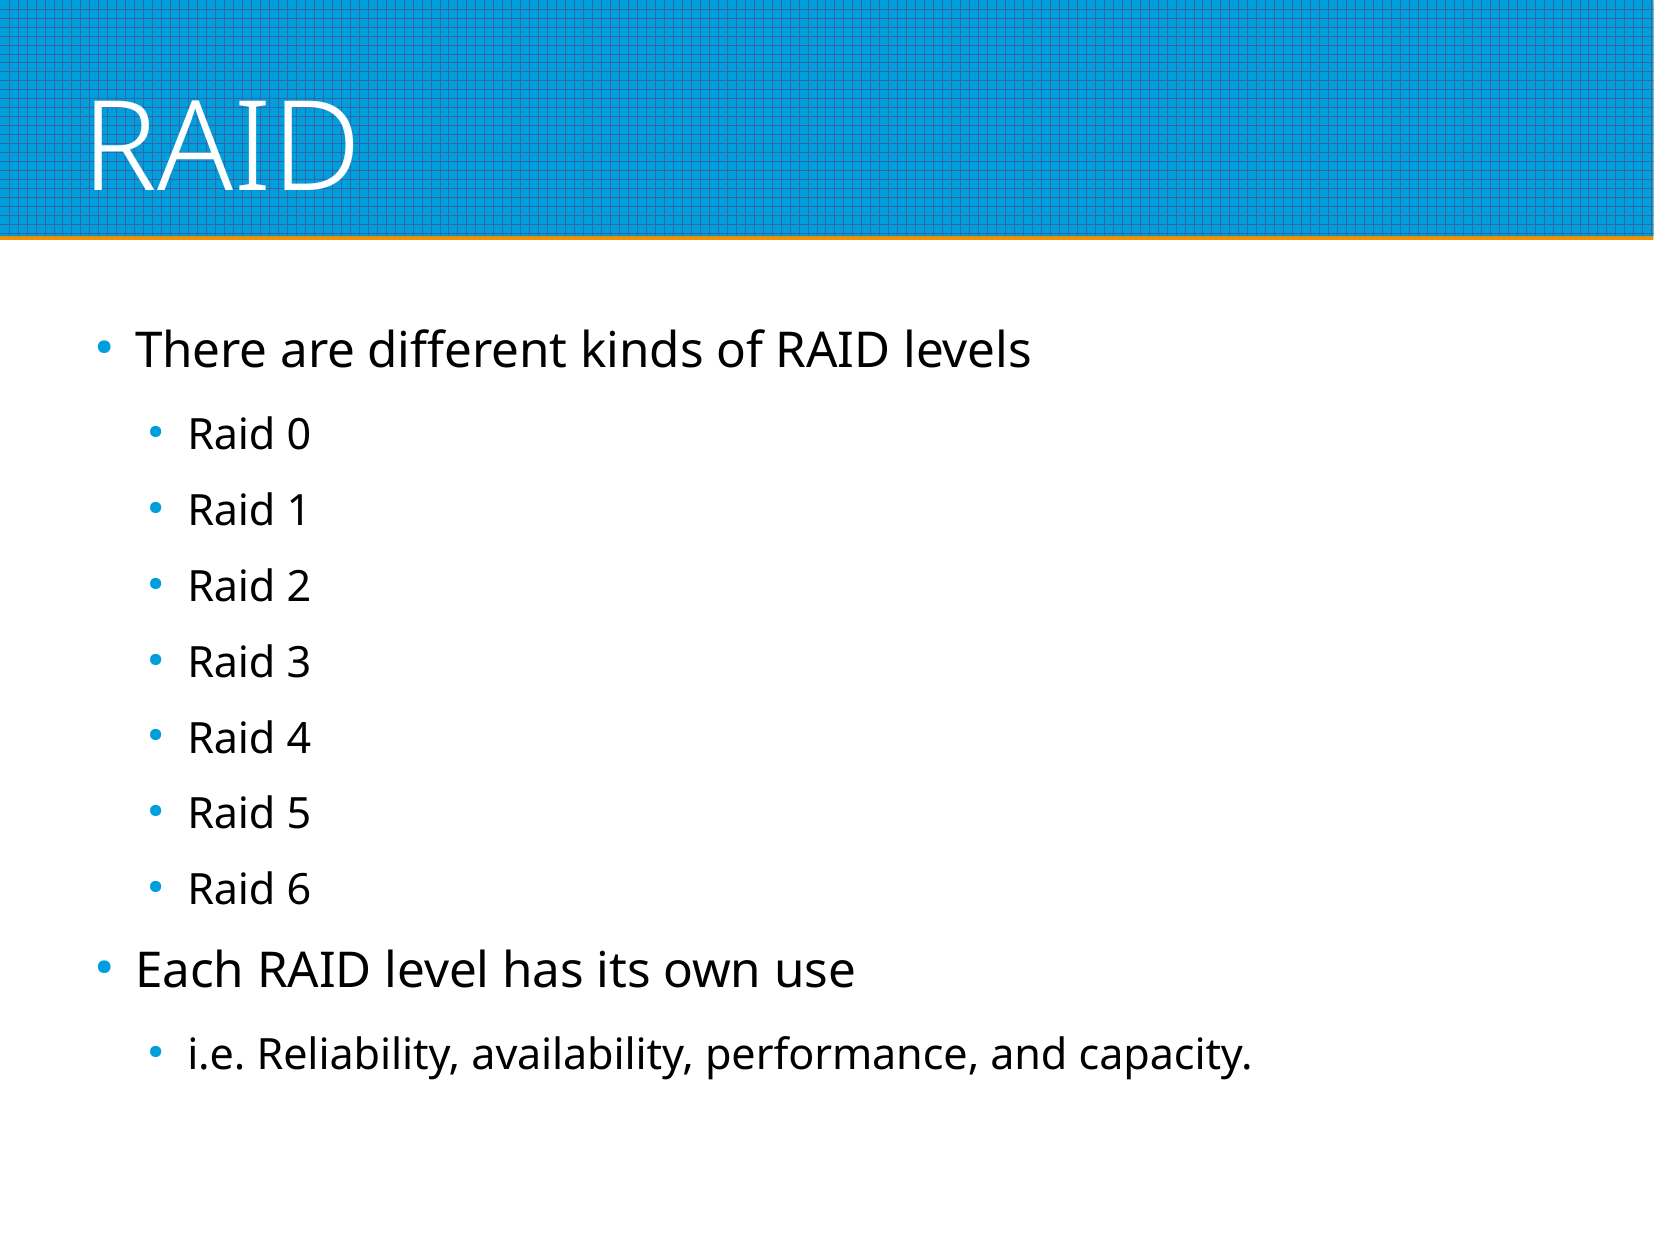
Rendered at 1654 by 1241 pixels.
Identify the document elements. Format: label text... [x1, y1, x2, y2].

title RAID [82, 19, 1571, 227]
list There are different kinds of RAID levels Raid 0 Raid 1 Raid 2 Raid 3 Raid 4 Raid 5 Raid 6 Each RAID level has its own use i.e. Reliability, availability, performance, and capacity. [82, 314, 1563, 1093]
